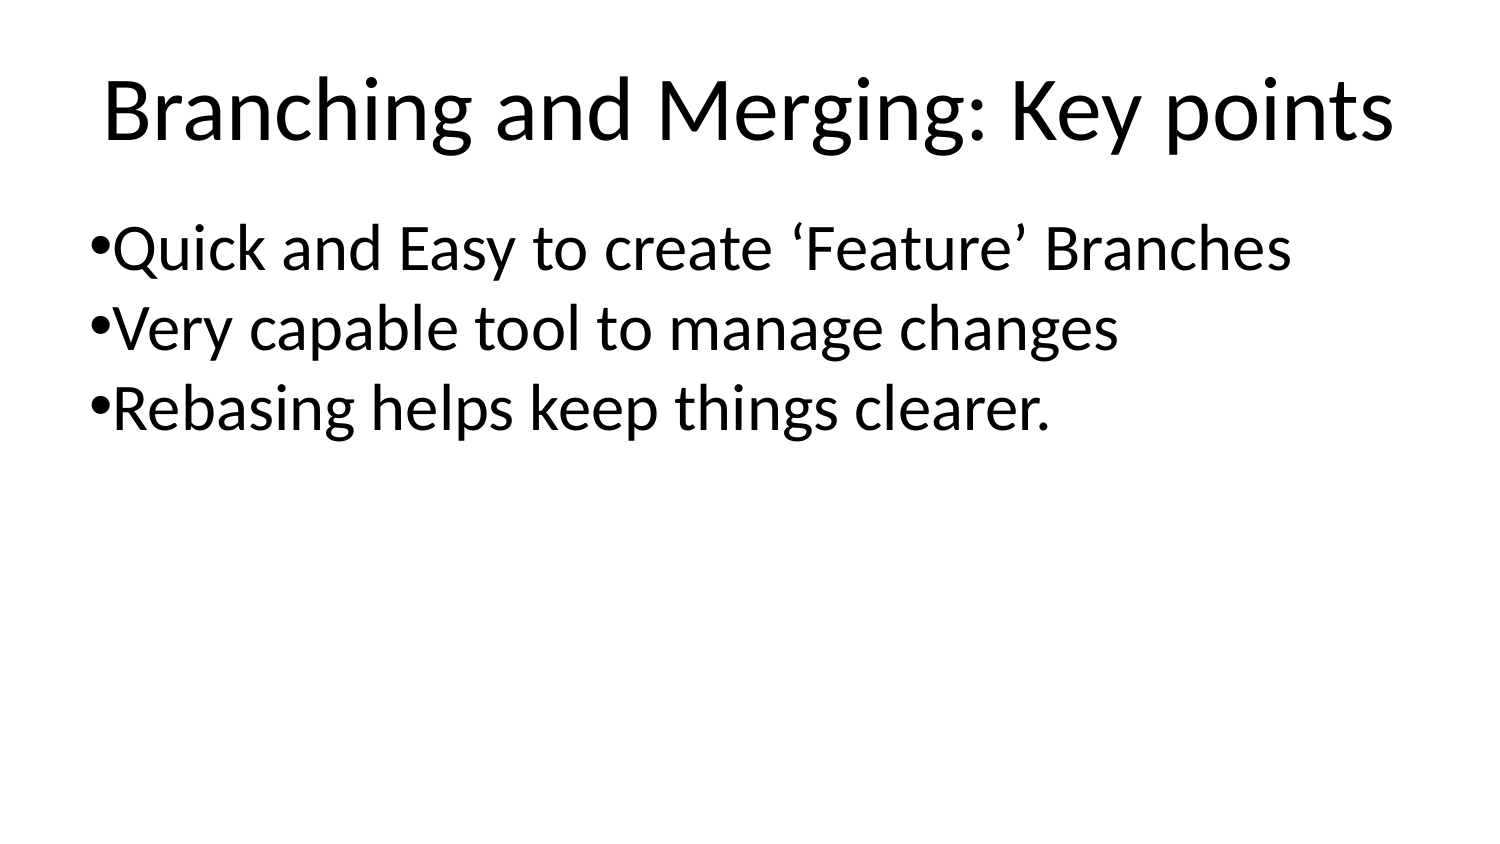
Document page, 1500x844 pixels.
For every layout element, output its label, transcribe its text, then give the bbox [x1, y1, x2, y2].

text_box Quick and Easy to create ‘Feature’ Branches Very capable tool to manage changes Rebasing helps keep things clearer. [75, 196, 1425, 754]
text_box Branching and Merging: Key points [75, 33, 1425, 175]
